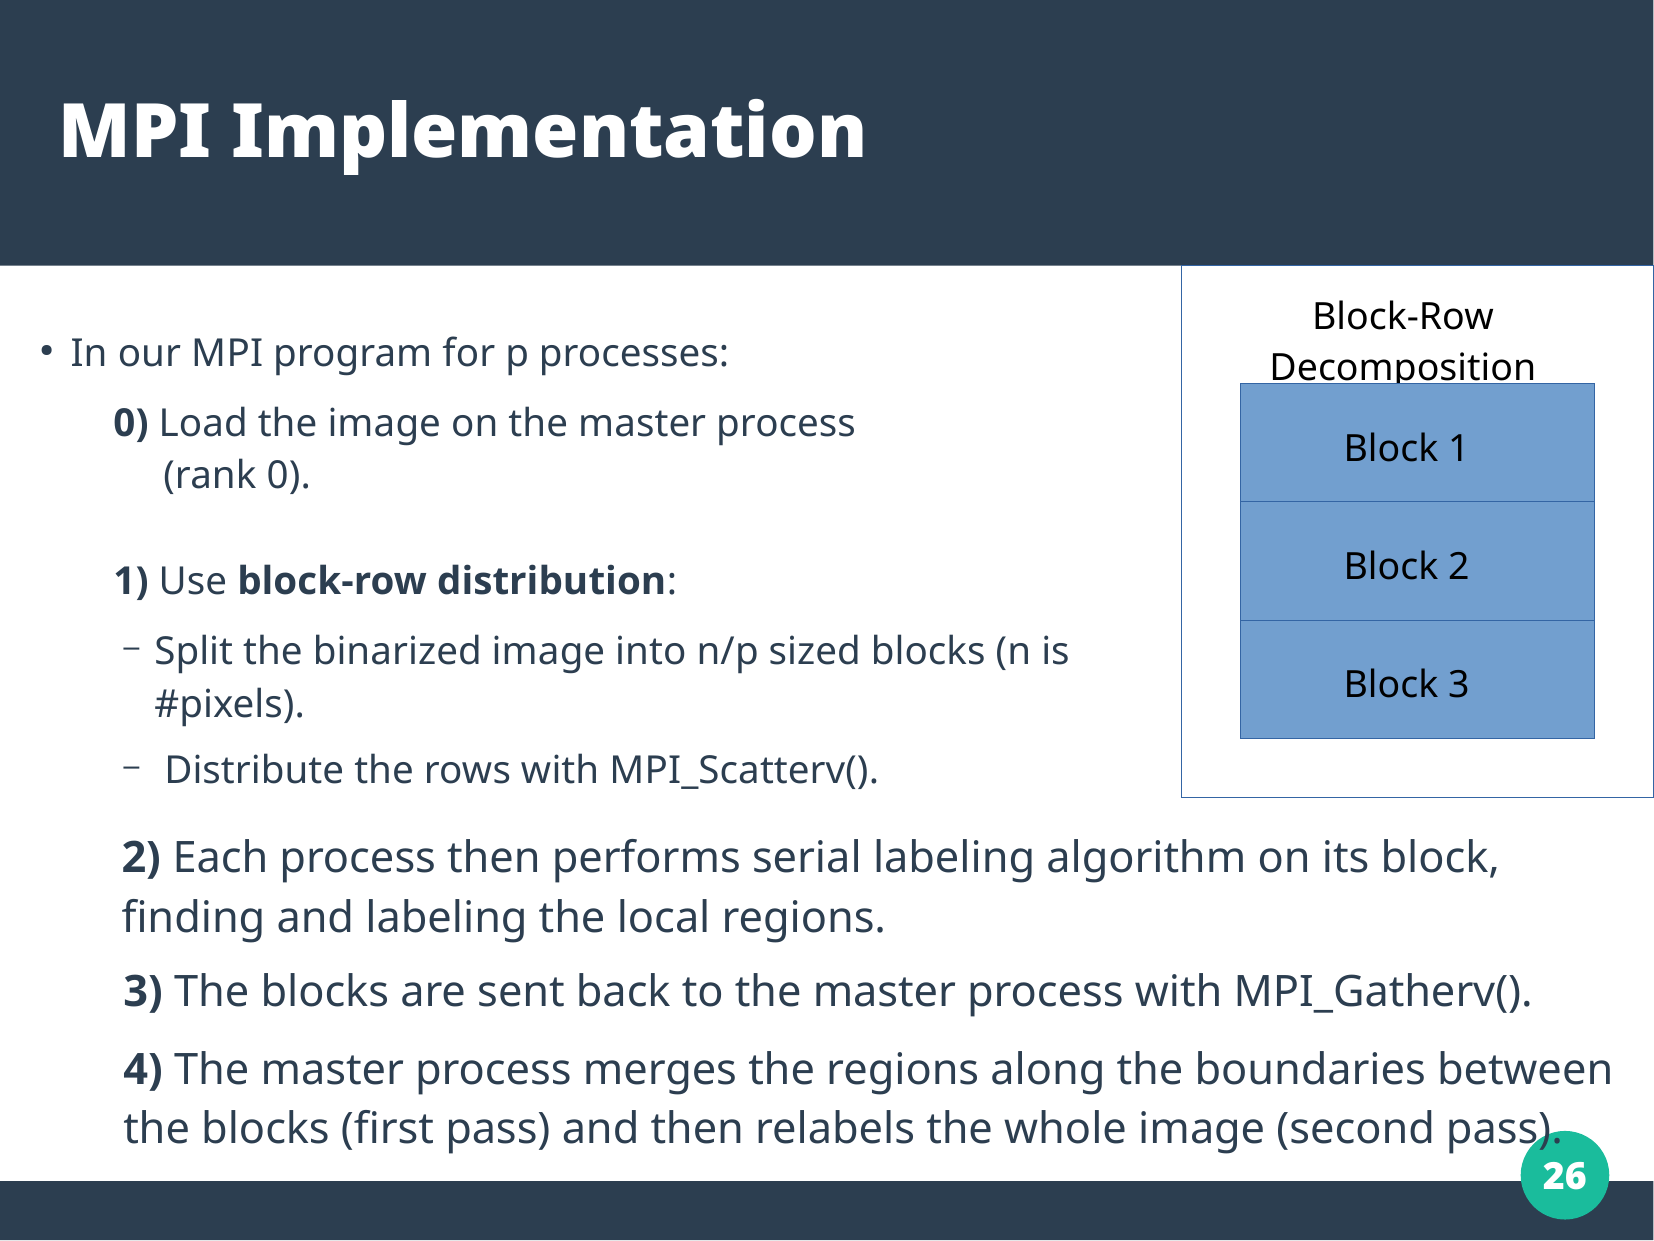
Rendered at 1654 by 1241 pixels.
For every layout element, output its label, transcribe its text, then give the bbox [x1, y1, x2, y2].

list In our MPI program for p processes: 0) Load the image on the master process (rank 0). 1) Use block-row distribution: Split the binarized image into n/p sized blocks (n is #pixels). Distribute the rows with MPI_Scatterv(). [29, 324, 1181, 798]
text_box Block 2 [1328, 532, 1496, 591]
text_box Block 3 [1328, 650, 1496, 709]
text_box Block-Row Decomposition [1254, 281, 1565, 383]
title MPI Implementation [59, 49, 1595, 207]
text_box [1181, 265, 1654, 798]
list 2) Each process then performs serial labeling algorithm on its block, finding and labeling the local regions. 3) The blocks are sent back to the master process with MPI_Gatherv(). 4) The master process merges the regions along the boundaries between the blocks (first pass) and then relabels the whole image (second pass). [29, 826, 1625, 1182]
text_box Block 1 [1328, 414, 1496, 473]
